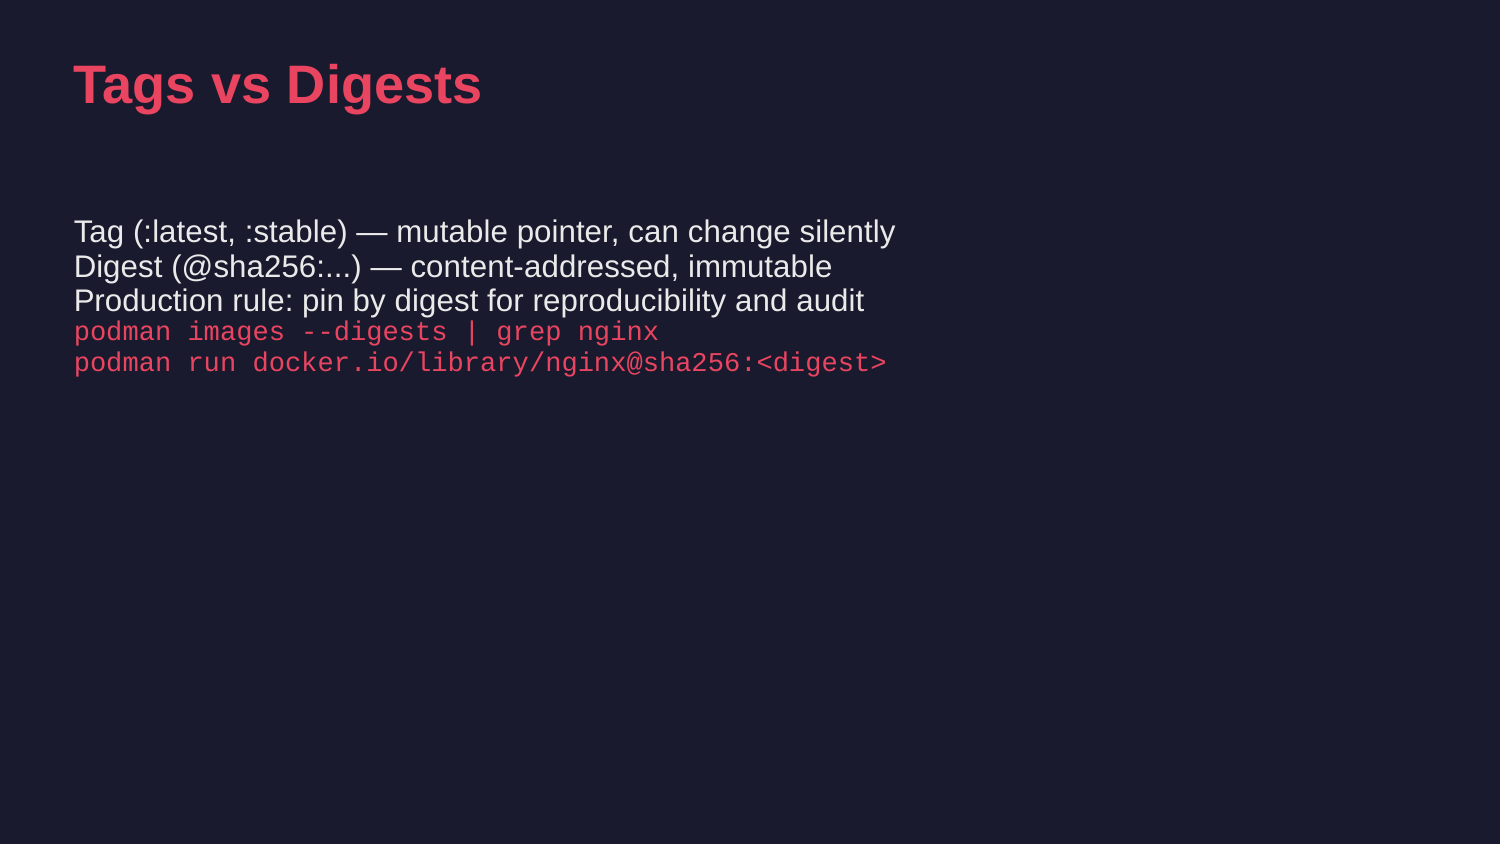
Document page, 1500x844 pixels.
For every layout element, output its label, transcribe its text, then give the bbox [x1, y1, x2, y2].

text_box Tag (:latest, :stable) — mutable pointer, can change silently Digest (@sha256:...) — content-addressed, immutable Production rule: pin by digest for reproducibility and audit podman images --digests | grep nginx podman run docker.io/library/nginx@sha256:<digest> [59, 206, 1441, 798]
title Tags vs Digests [59, 47, 1441, 166]
